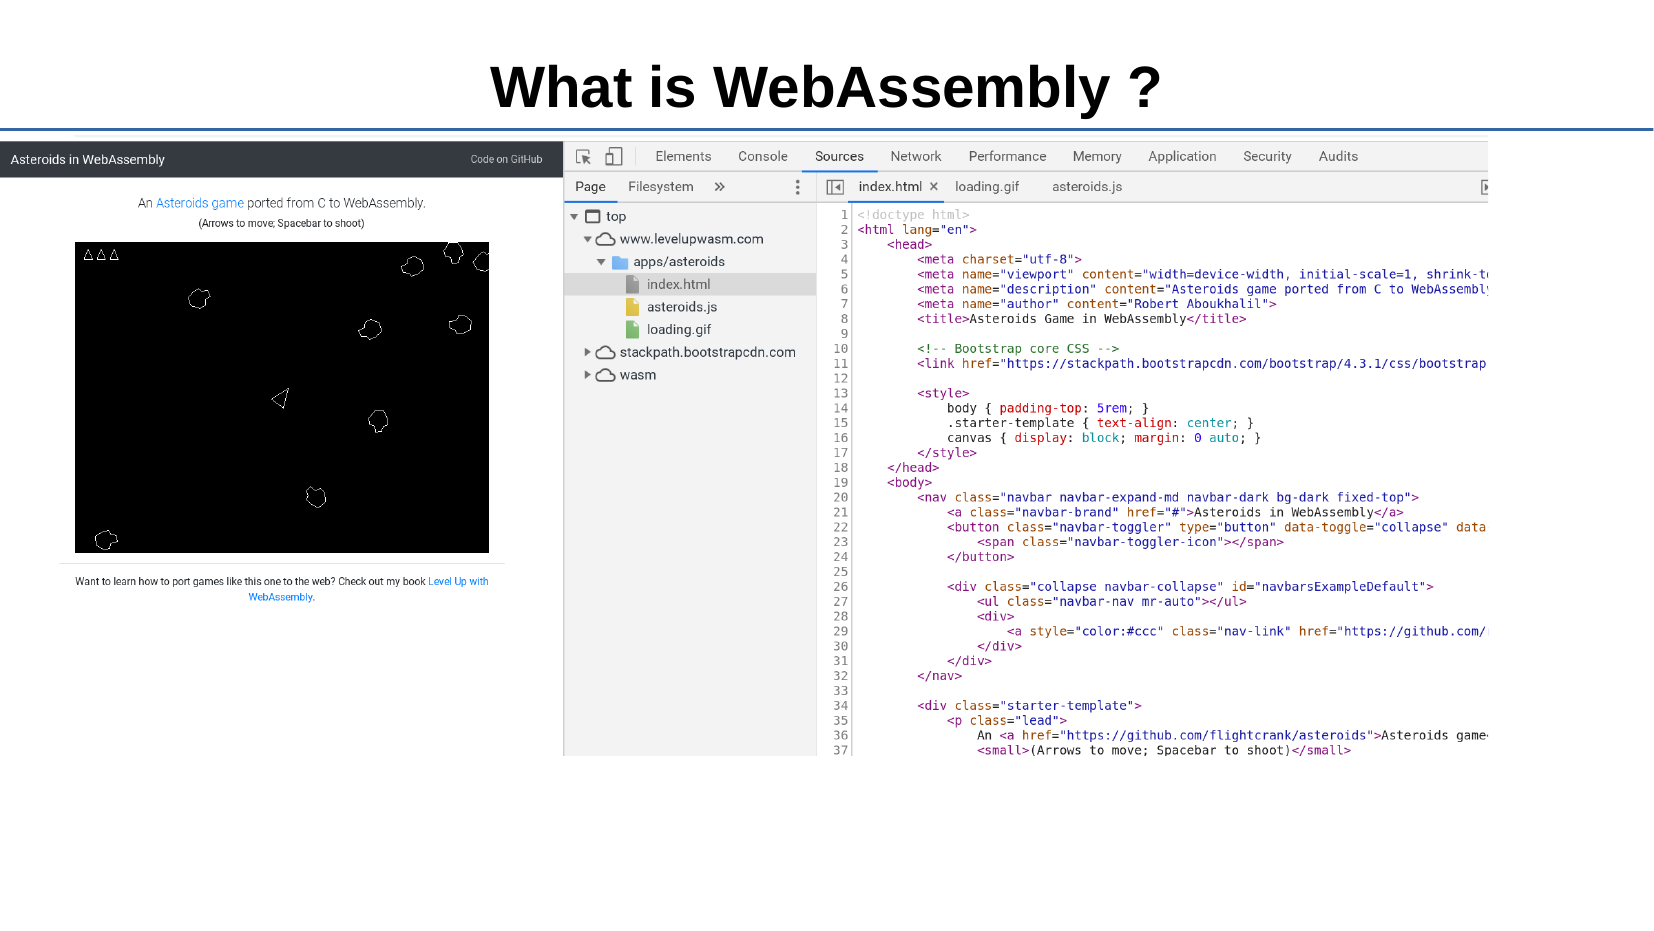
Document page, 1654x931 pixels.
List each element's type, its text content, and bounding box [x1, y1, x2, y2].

text_box What is WebAssembly ? [466, 47, 1188, 128]
picture [0, 135, 1489, 756]
